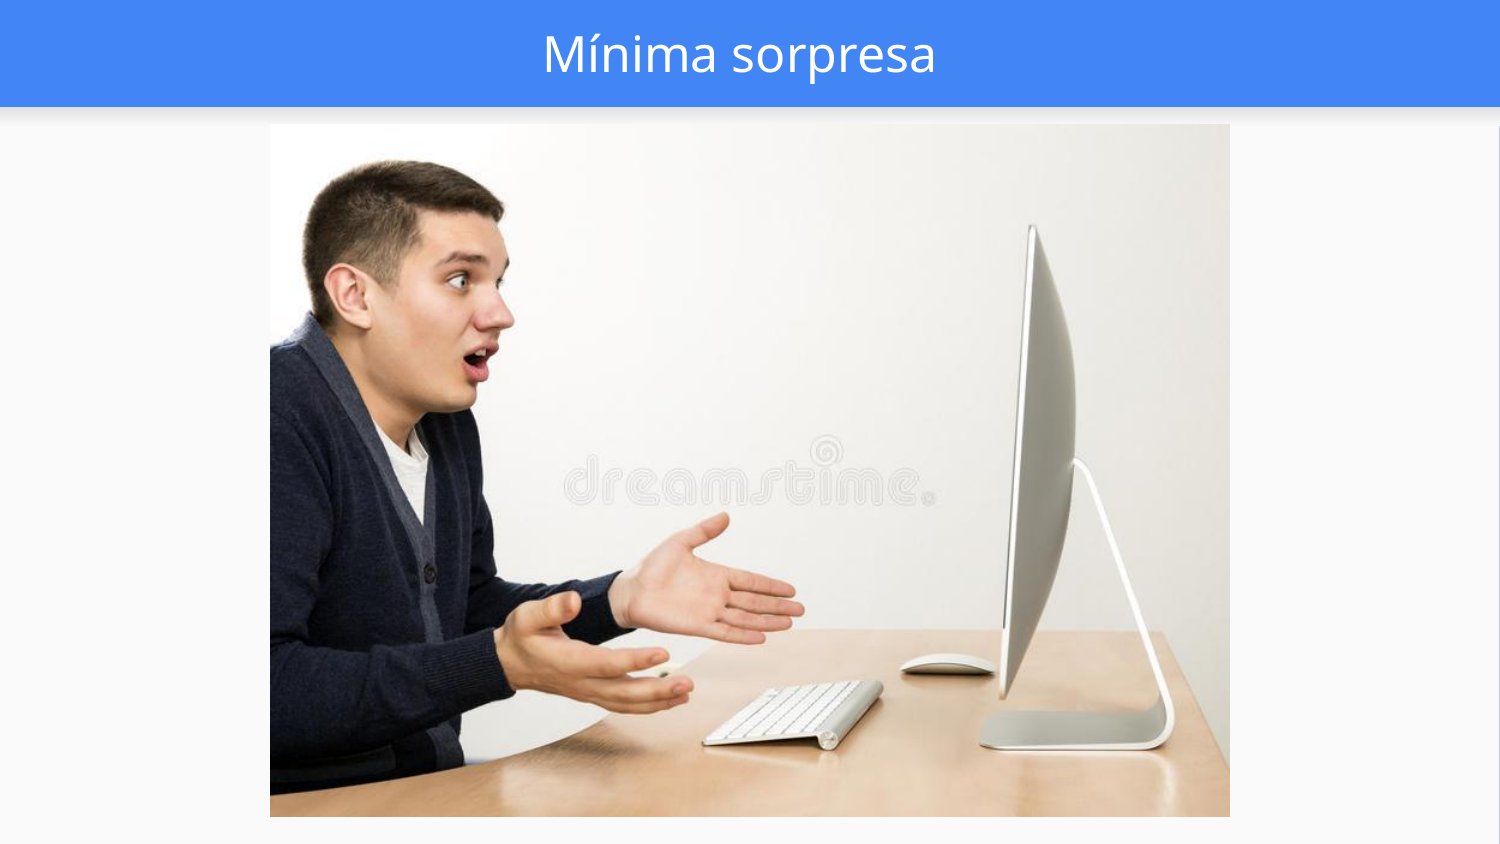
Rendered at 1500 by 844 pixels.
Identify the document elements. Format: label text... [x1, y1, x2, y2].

picture [270, 124, 1230, 817]
title Mínima sorpresa [16, 2, 1464, 102]
